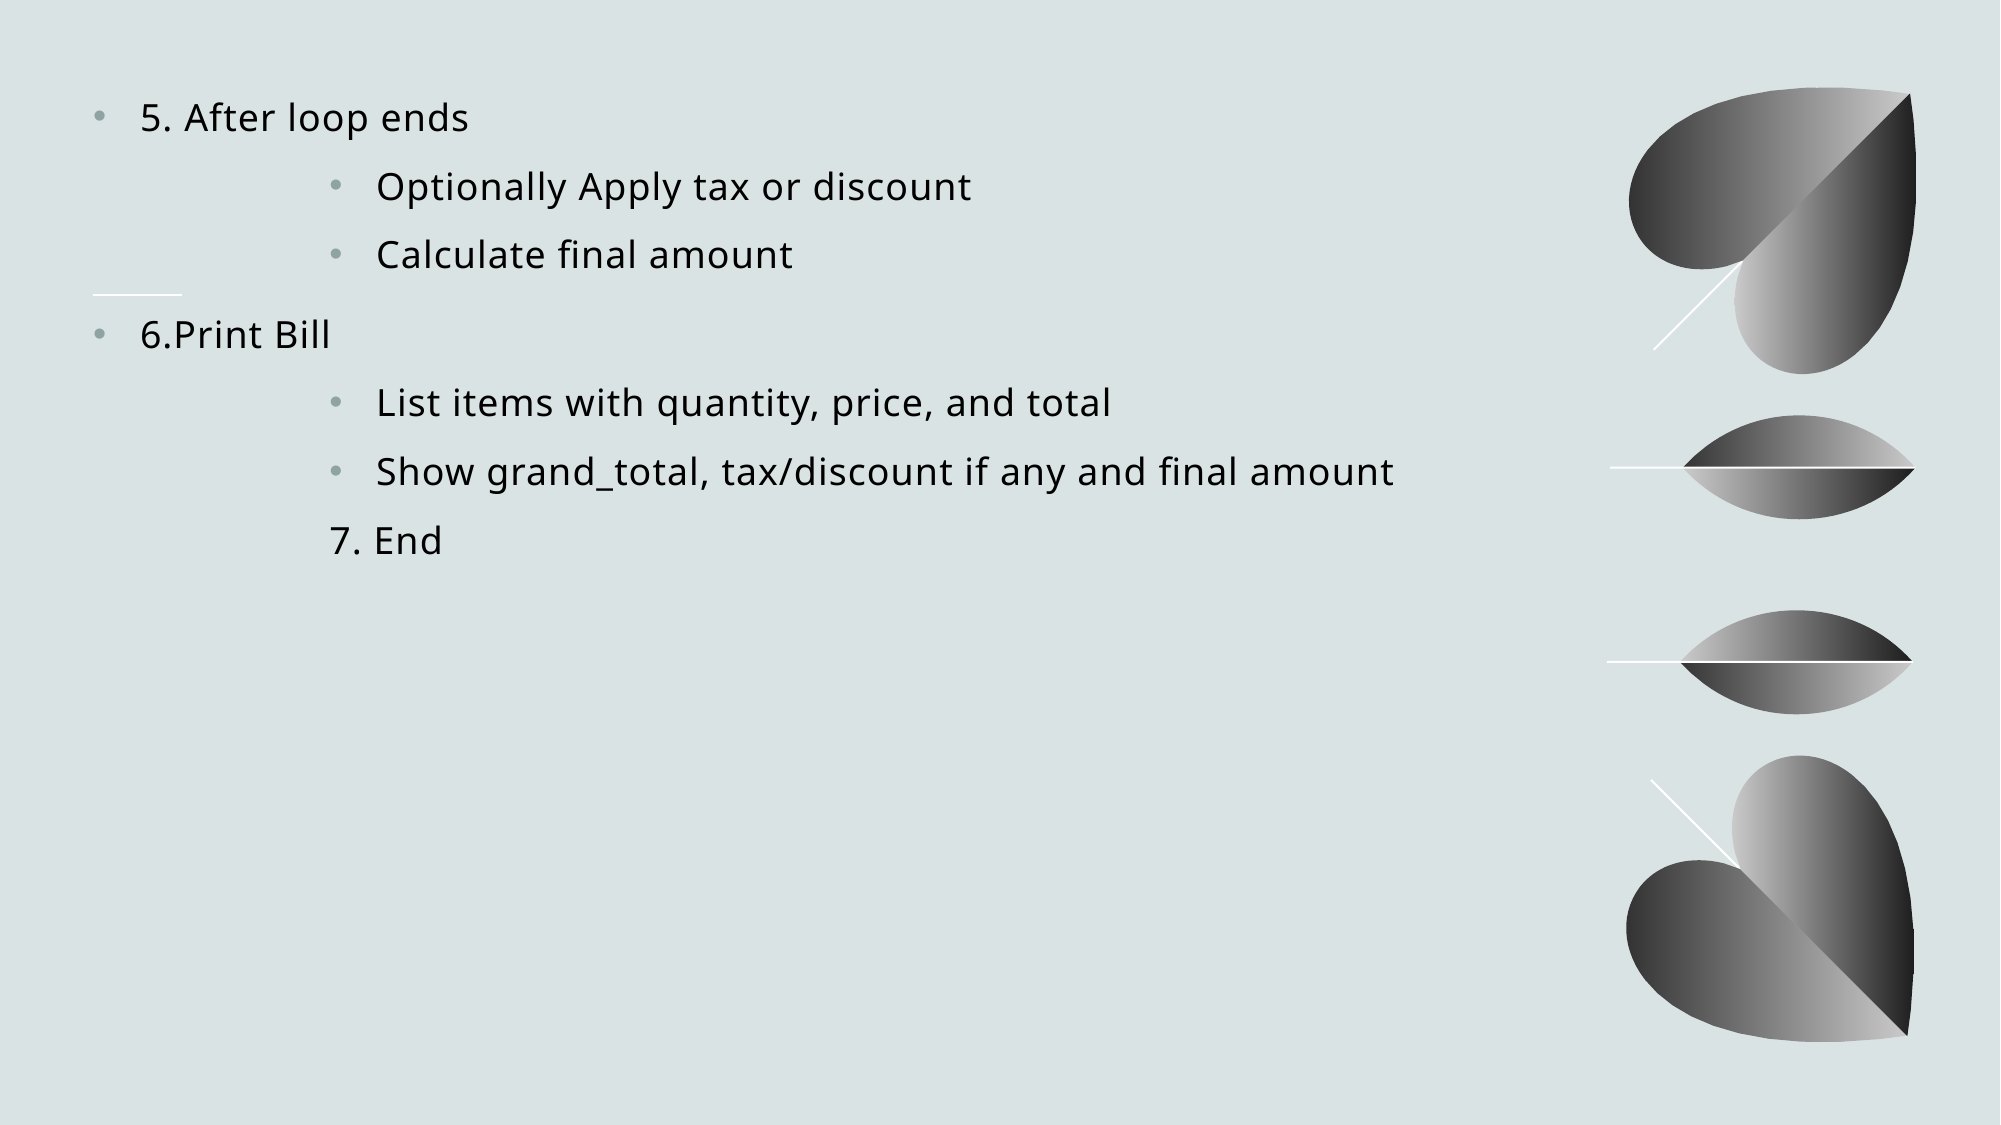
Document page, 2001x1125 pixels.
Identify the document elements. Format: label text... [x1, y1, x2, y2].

list 5. After loop ends Optionally Apply tax or discount Calculate final amount 6.Print Bill List items with quantity, price, and total Show grand_total, tax/discount if any and final amount 7. End [93, 72, 1596, 1022]
